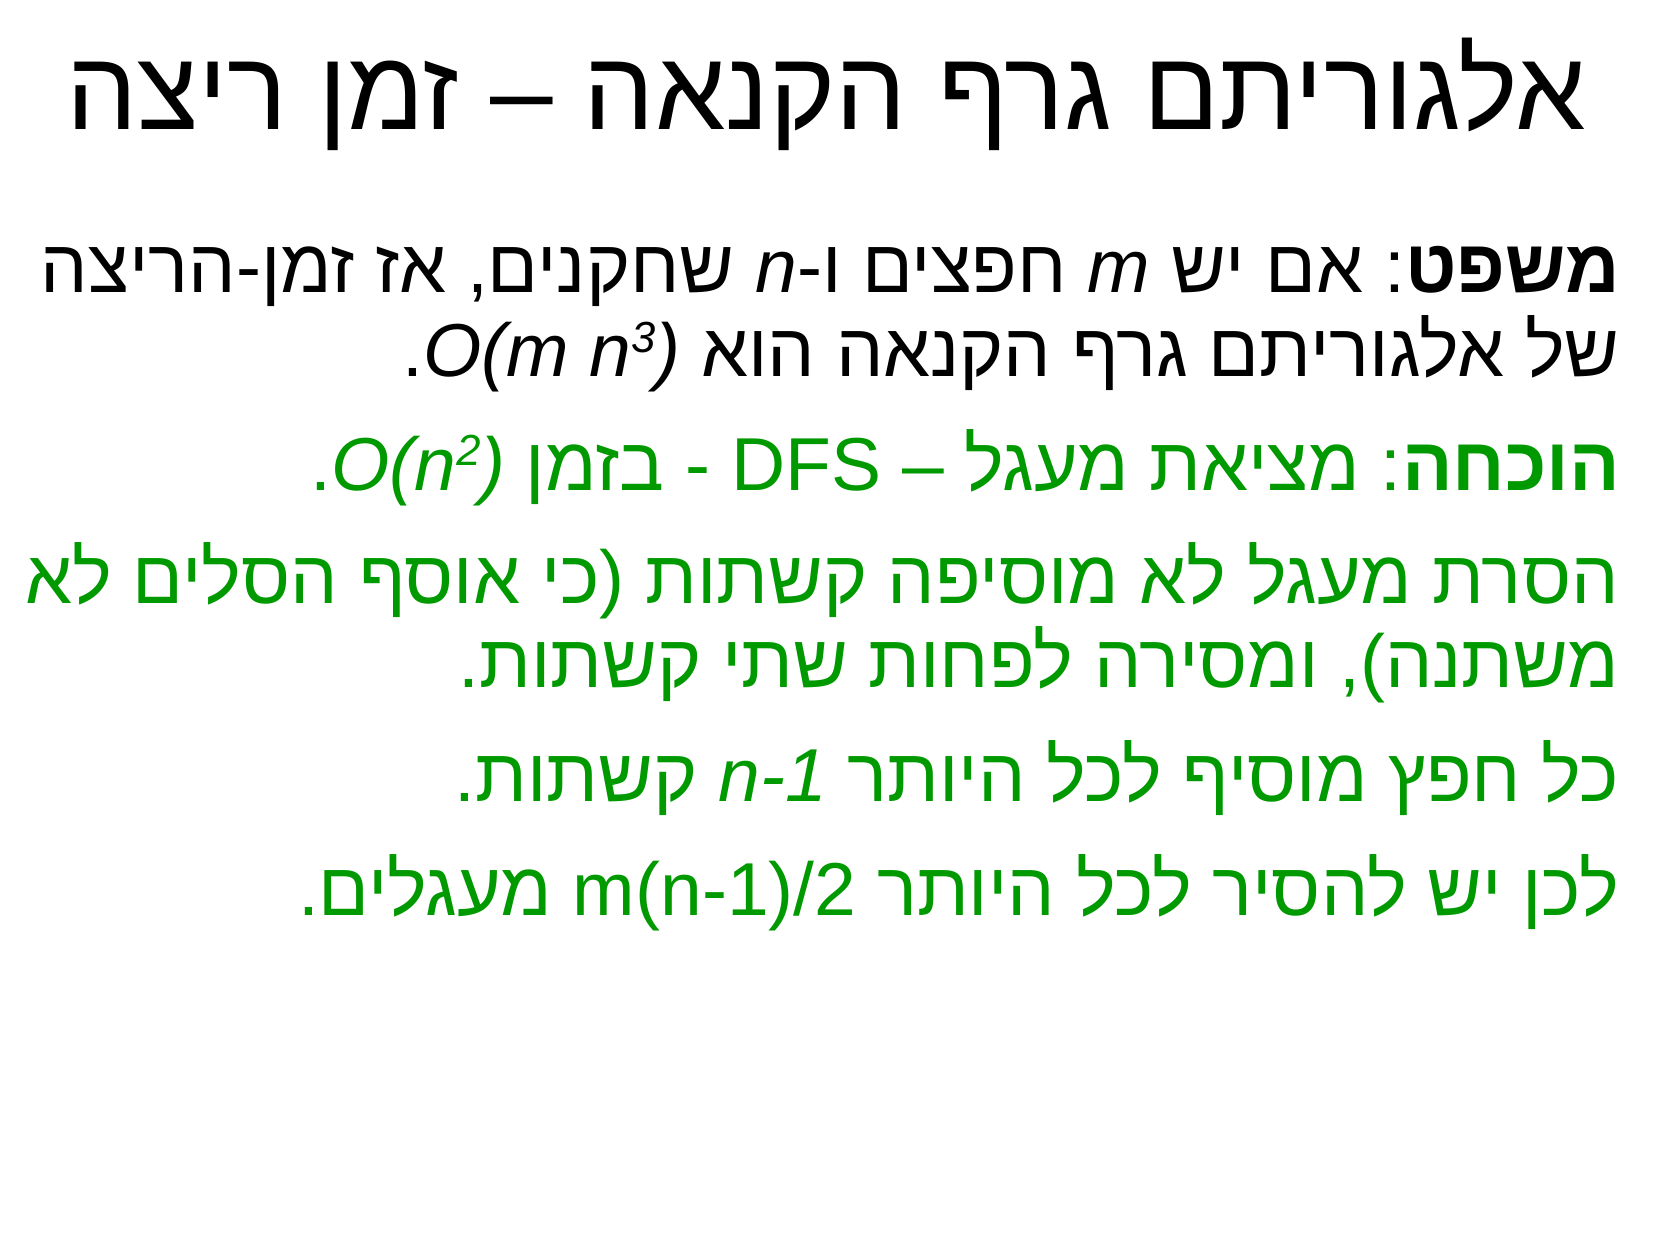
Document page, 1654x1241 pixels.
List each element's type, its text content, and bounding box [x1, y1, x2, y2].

list משפט: אם יש m חפצים ו-n שחקנים, אז זמן-הריצה של אלגוריתם גרף הקנאה הוא O(m n3). הוכחה: מציאת מעגל – DFS - בזמן O(n2). הסרת מעגל לא מוסיפה קשתות (כי אוסף הסלים לא משתנה), ומסירה לפחות שתי קשתות. כל חפץ מוסיף לכל היותר n-1 קשתות. לכן יש להסיר לכל היותר m(n-1)/2 מעגלים. [0, 225, 1621, 1241]
title אלגוריתם גרף הקנאה – זמן ריצה [0, 0, 1654, 198]
